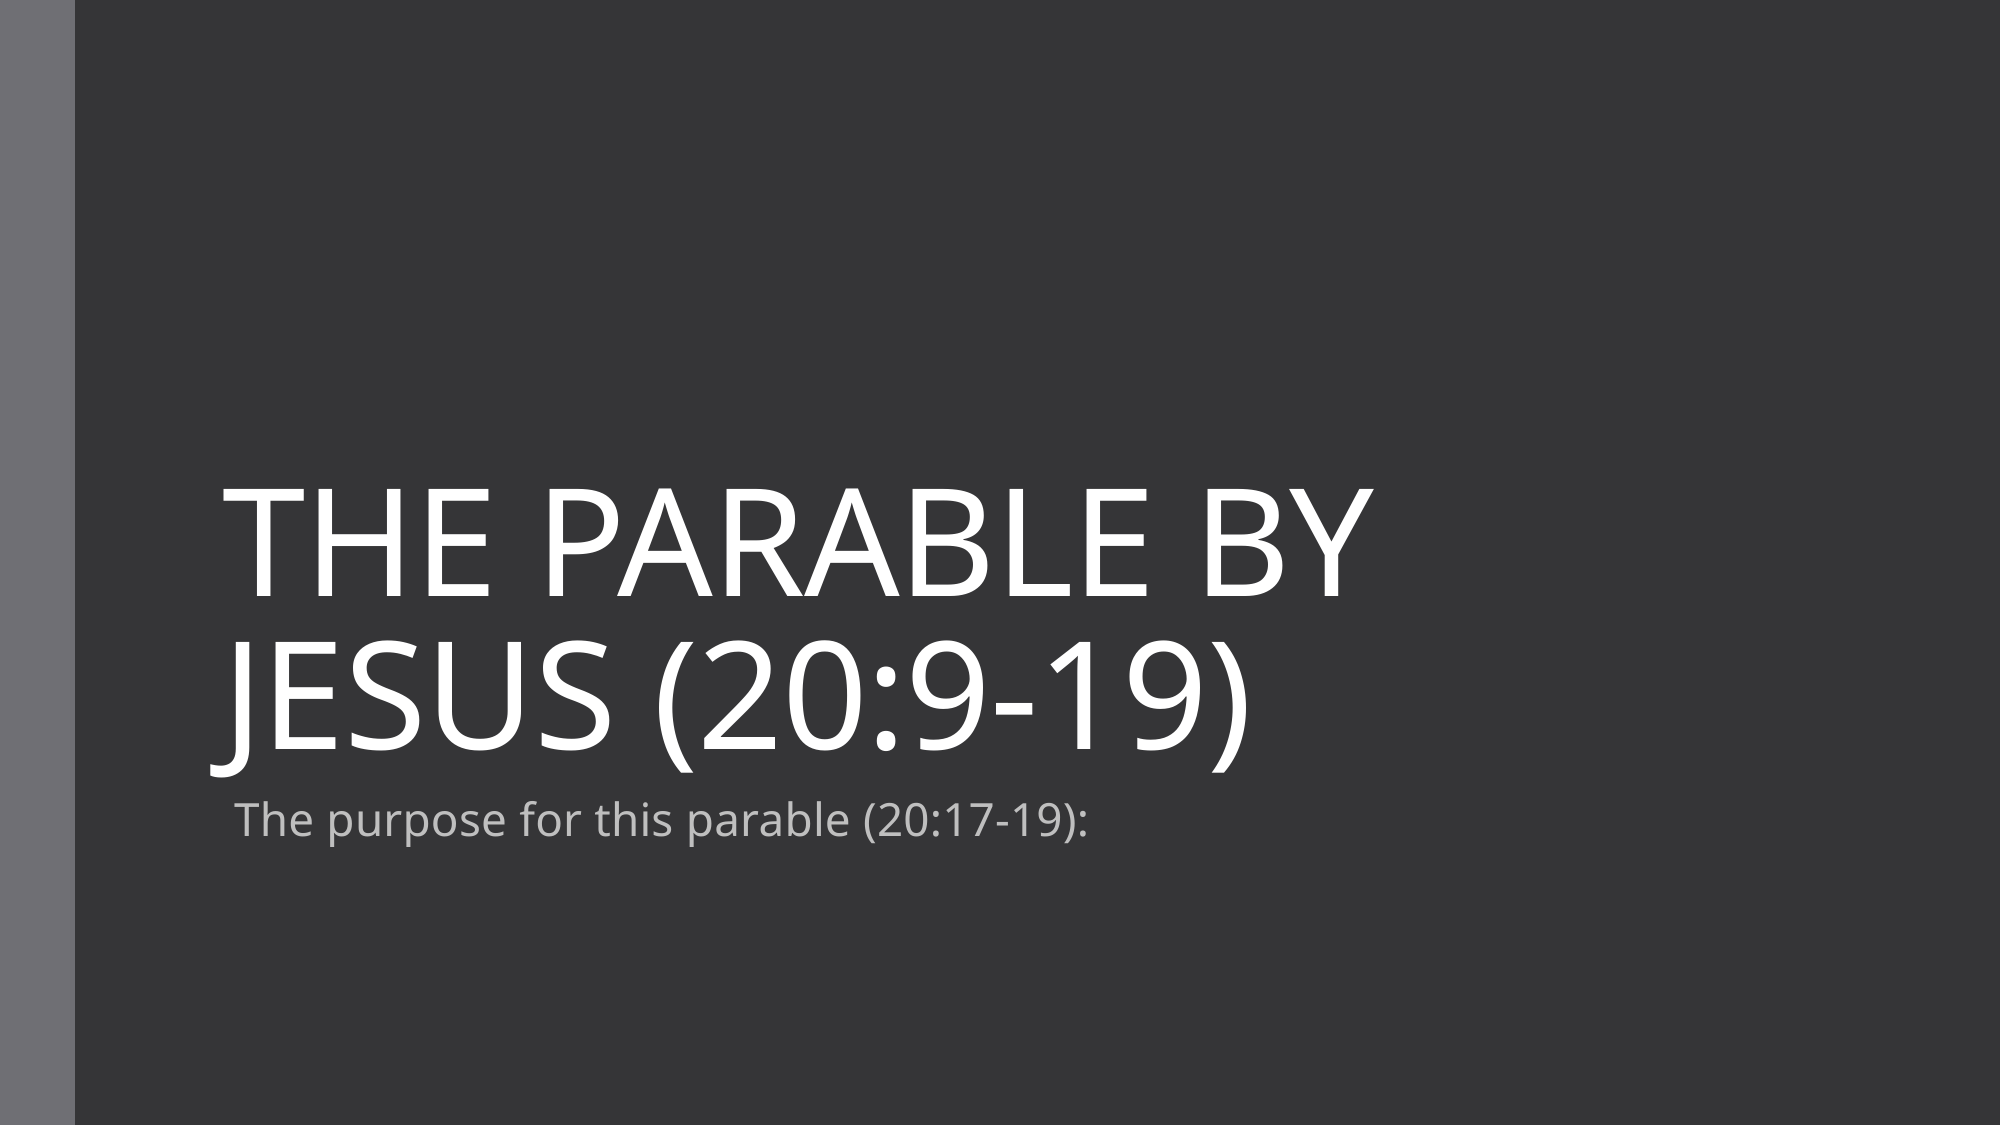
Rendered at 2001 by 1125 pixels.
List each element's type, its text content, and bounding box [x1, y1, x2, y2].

title THE PARABLE BY JESUS (20:9-19) [206, 124, 1752, 787]
subtitle The purpose for this parable (20:17-19): [206, 787, 1752, 1066]
